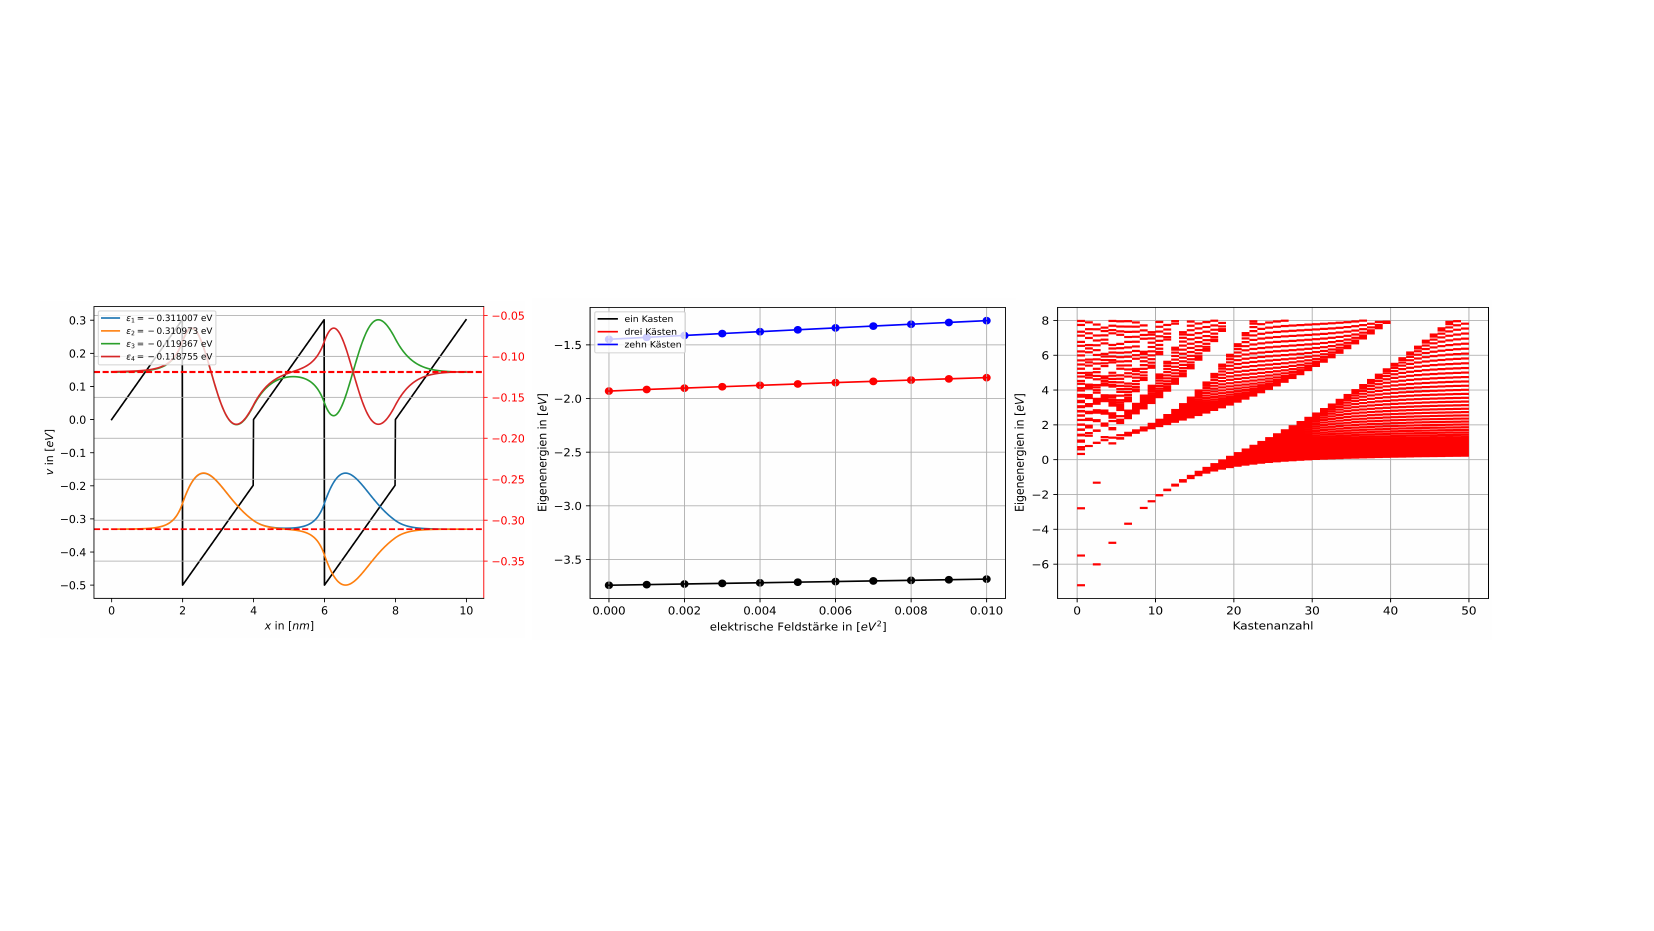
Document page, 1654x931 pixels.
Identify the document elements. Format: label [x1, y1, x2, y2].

picture [532, 298, 1492, 640]
picture [40, 301, 525, 638]
